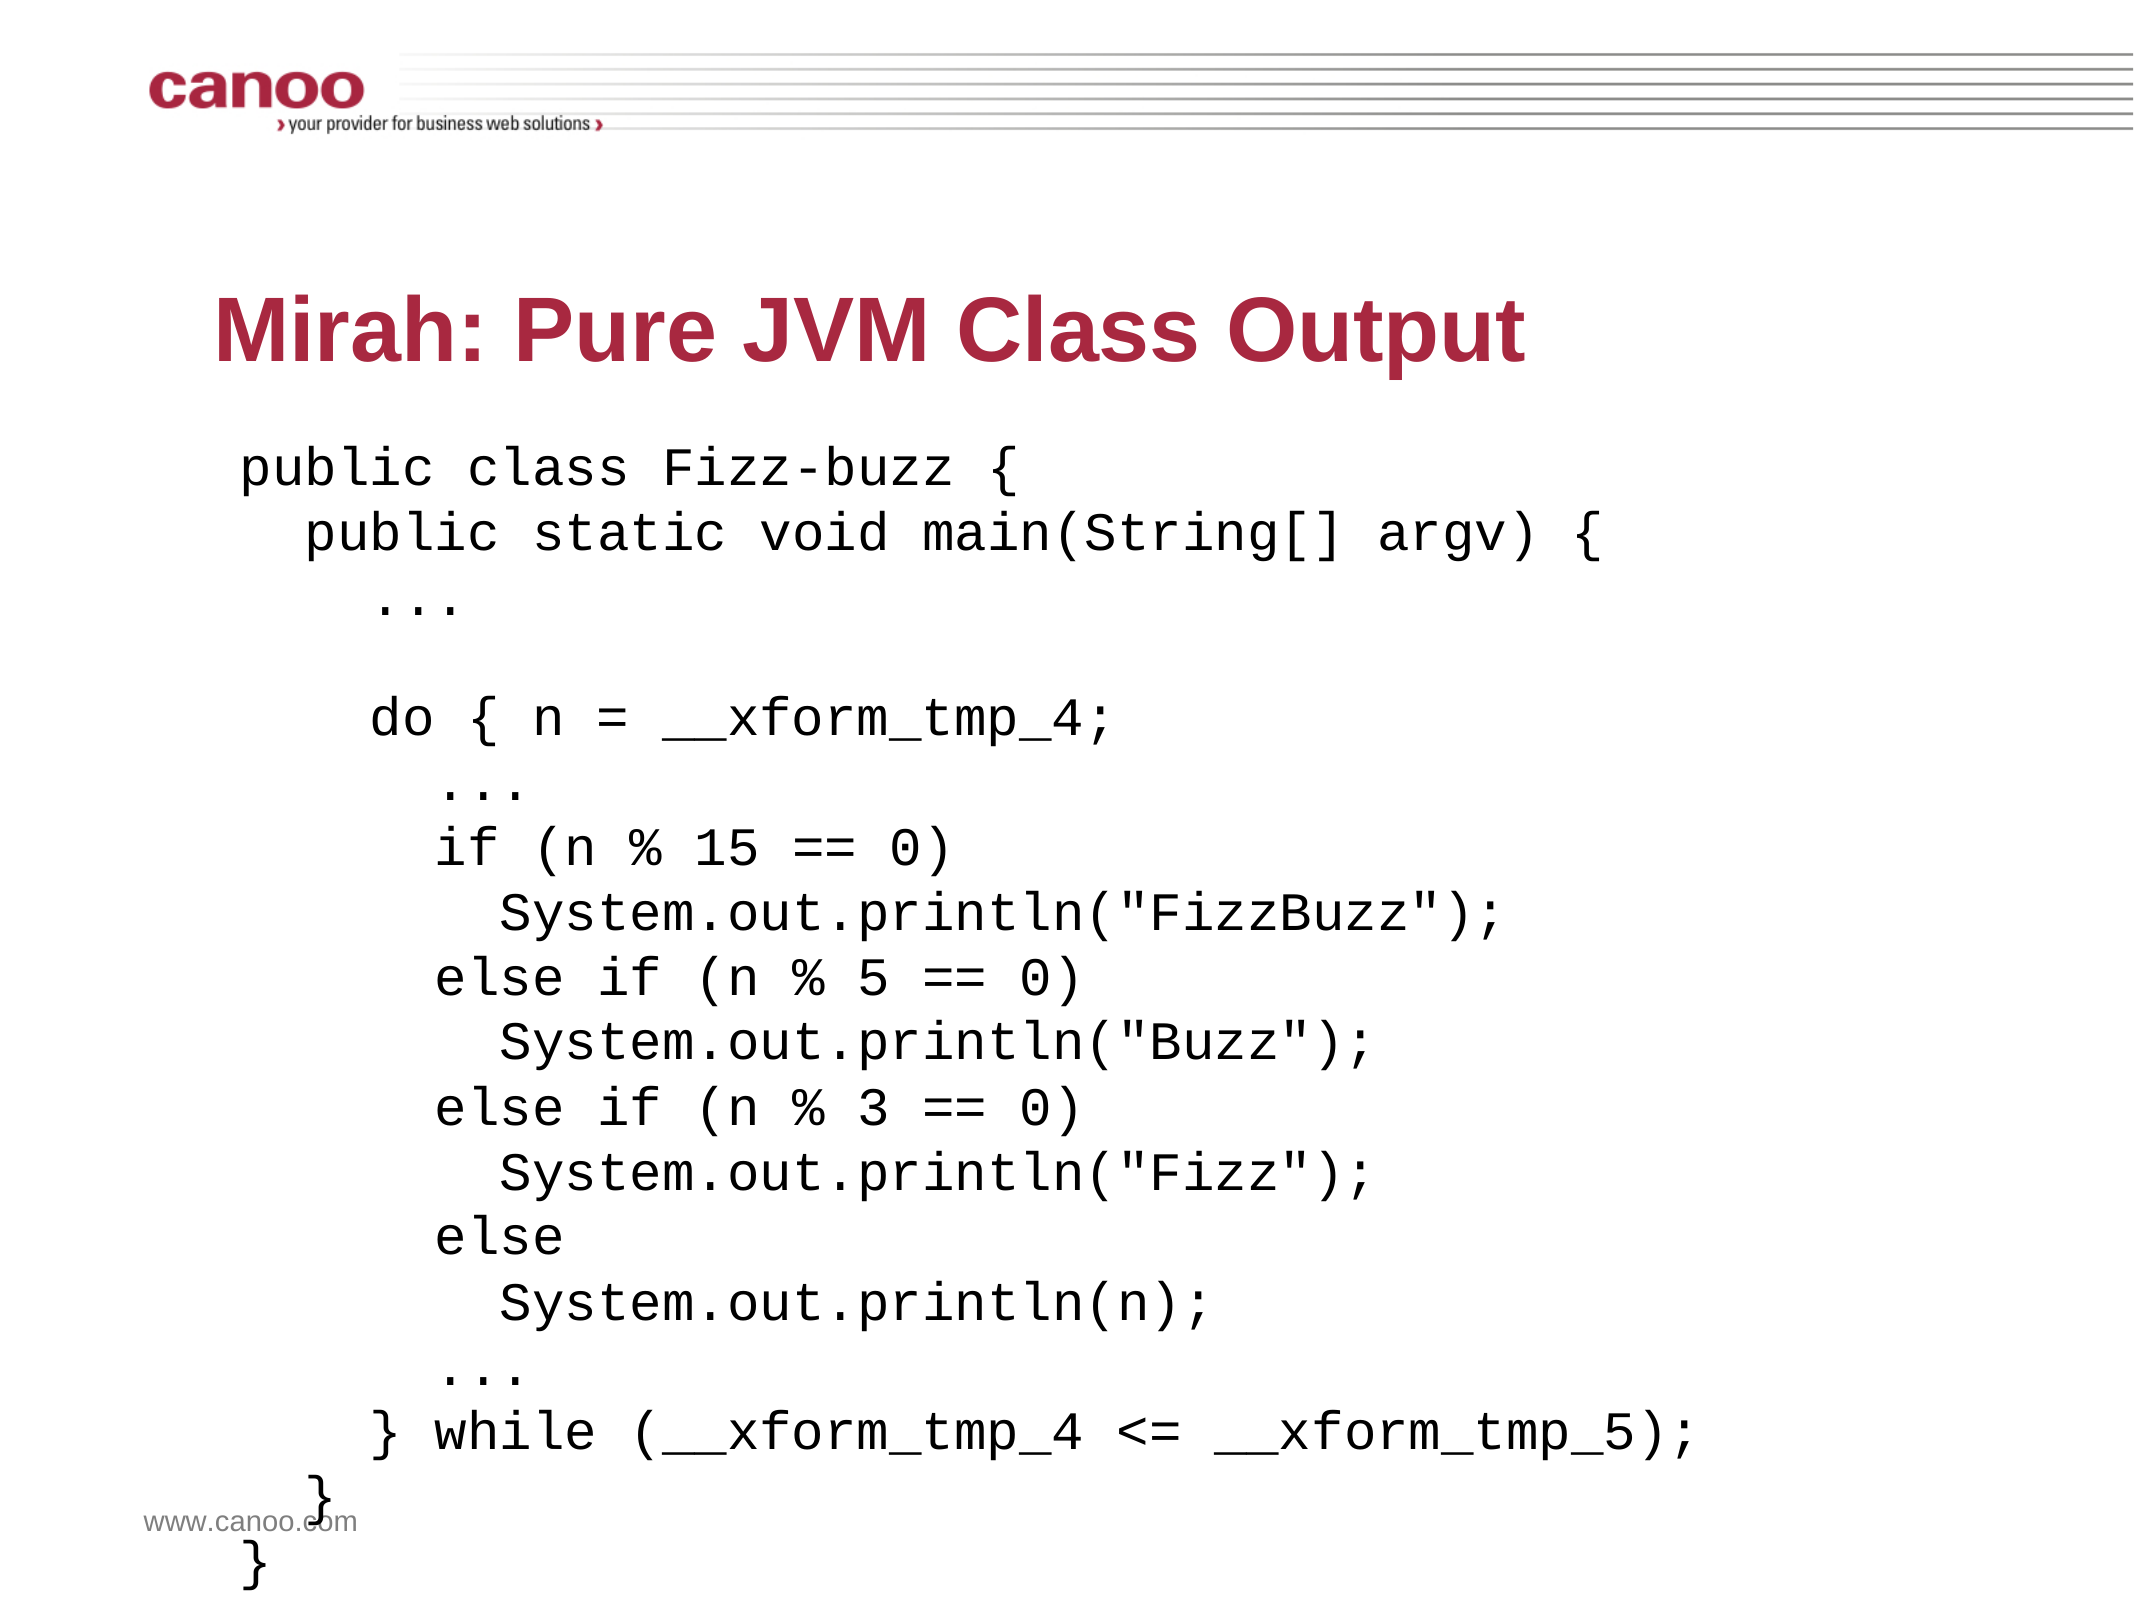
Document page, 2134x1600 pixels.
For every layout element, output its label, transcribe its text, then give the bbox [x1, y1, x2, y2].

text_box public class Fizz-buzz { public static void main(String[] argv) { ... do { n = __xform_tmp_4; ... if (n % 15 == 0) System.out.println("FizzBuzz"); else if (n % 5 == 0) System.out.println("Buzz"); else if (n % 3 == 0) System.out.println("Fizz"); else System.out.println(n); ... } while (__xform_tmp_4 <= __xform_tmp_5); } } [225, 423, 1951, 1599]
title Mirah: Pure JVM Class Output [204, 158, 2020, 389]
picture [0, 21, 2134, 188]
